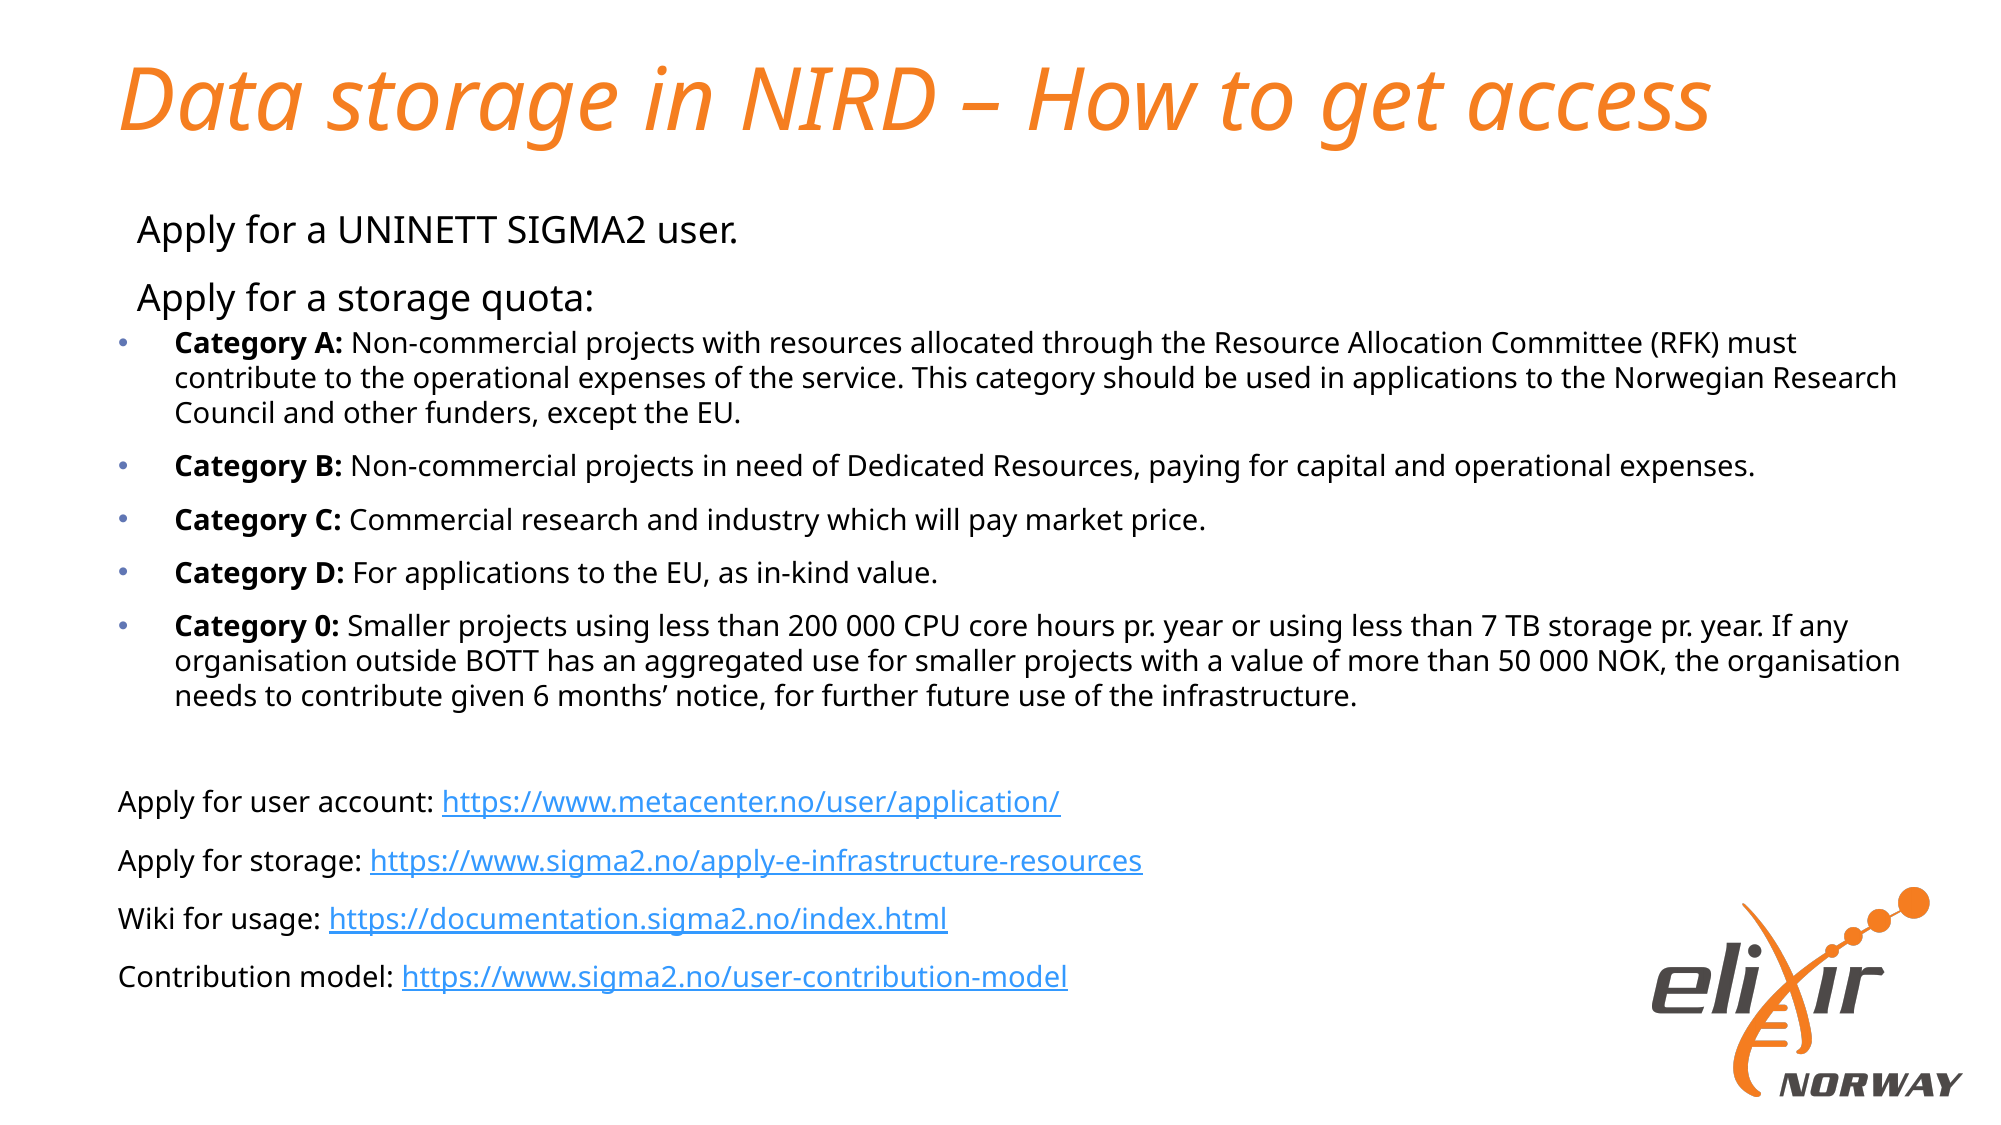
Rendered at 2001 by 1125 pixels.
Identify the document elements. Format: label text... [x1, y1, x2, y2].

list Apply for a UNINETT SIGMA2 user. Apply for a storage quota: Category A: Non-commercial projects with resources allocated through the Resource Allocation Committee (RFK) must contribute to the operational expenses of the service. This category should be used in applications to the Norwegian Research Council and other funders, except the EU. Category B: Non-commercial projects in need of Dedicated Resources, paying for capital and operational expenses. Category C: Commercial research and industry which will pay market price. Category D: For applications to the EU, as in-kind value. Category 0: Smaller projects using less than 200 000 CPU core hours pr. year or using less than 7 TB storage pr. year. If any organisation outside BOTT has an aggregated use for smaller projects with a value of more than 50 000 NOK, the organisation needs to contribute given 6 months’ notice, for further future use of the infrastructure. Apply for user account: https://www.metacenter.no/user/application/ Apply for storage: https://www.sigma2.no/apply-e-infrastructure-resources Wiki for usage: https://documentation.sigma2.no/index.html Contribution model: https://www.sigma2.no/user-contribution-model [117, 183, 1931, 1117]
picture [1931, 887, 1963, 1097]
title Data storage in NIRD – How to get access [117, 54, 1902, 161]
